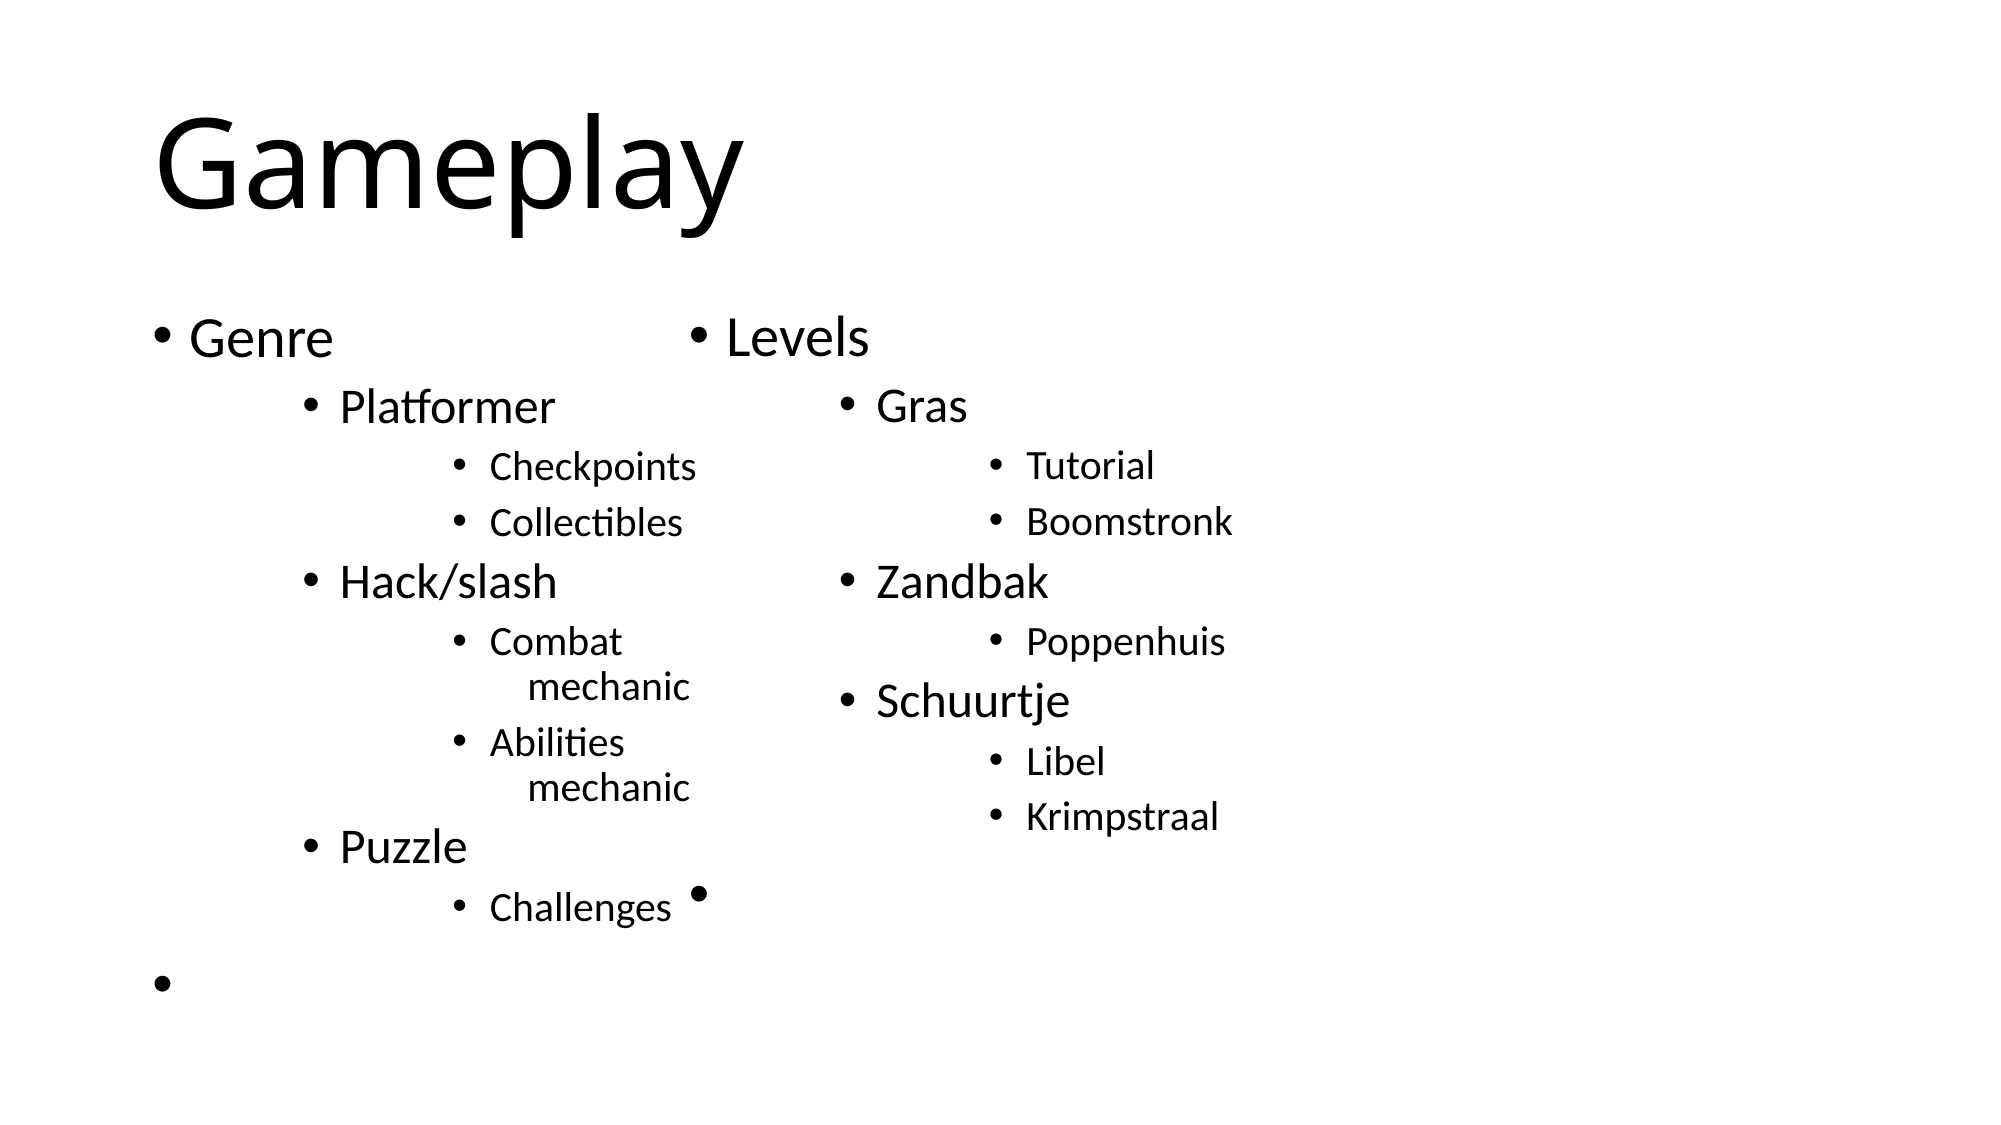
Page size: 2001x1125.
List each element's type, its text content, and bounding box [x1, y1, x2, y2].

title Gameplay [137, 59, 1863, 278]
list Genre Platformer Checkpoints Collectibles Hack/slash Combat mechanic Abilities mechanic Puzzle Challenges [137, 299, 725, 1014]
text_box Levels Gras Tutorial Boomstronk Zandbak Poppenhuis Schuurtje Libel Krimpstraal [673, 298, 1262, 1013]
